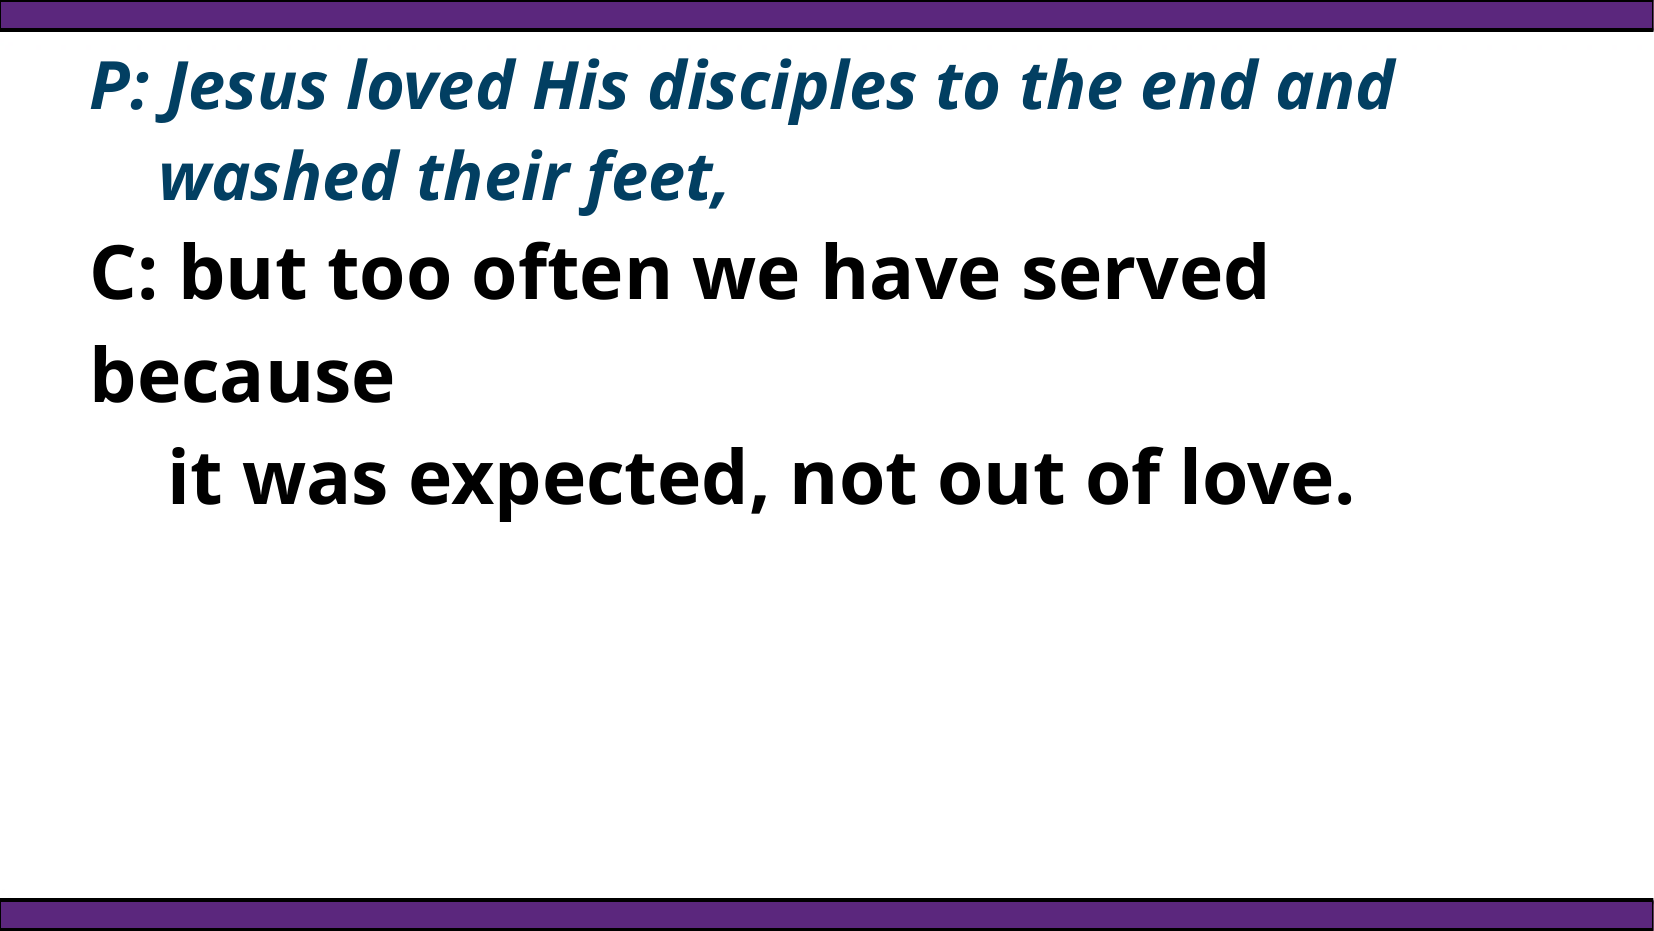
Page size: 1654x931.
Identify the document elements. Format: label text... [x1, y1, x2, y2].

text_box [0, 900, 1654, 931]
picture [0, 31, 1654, 900]
text_box [0, 0, 1654, 31]
text_box P: Jesus loved His disciples to the end and washed their feet, C: but too often we have served because it was expected, not out of love. [75, 30, 1591, 423]
